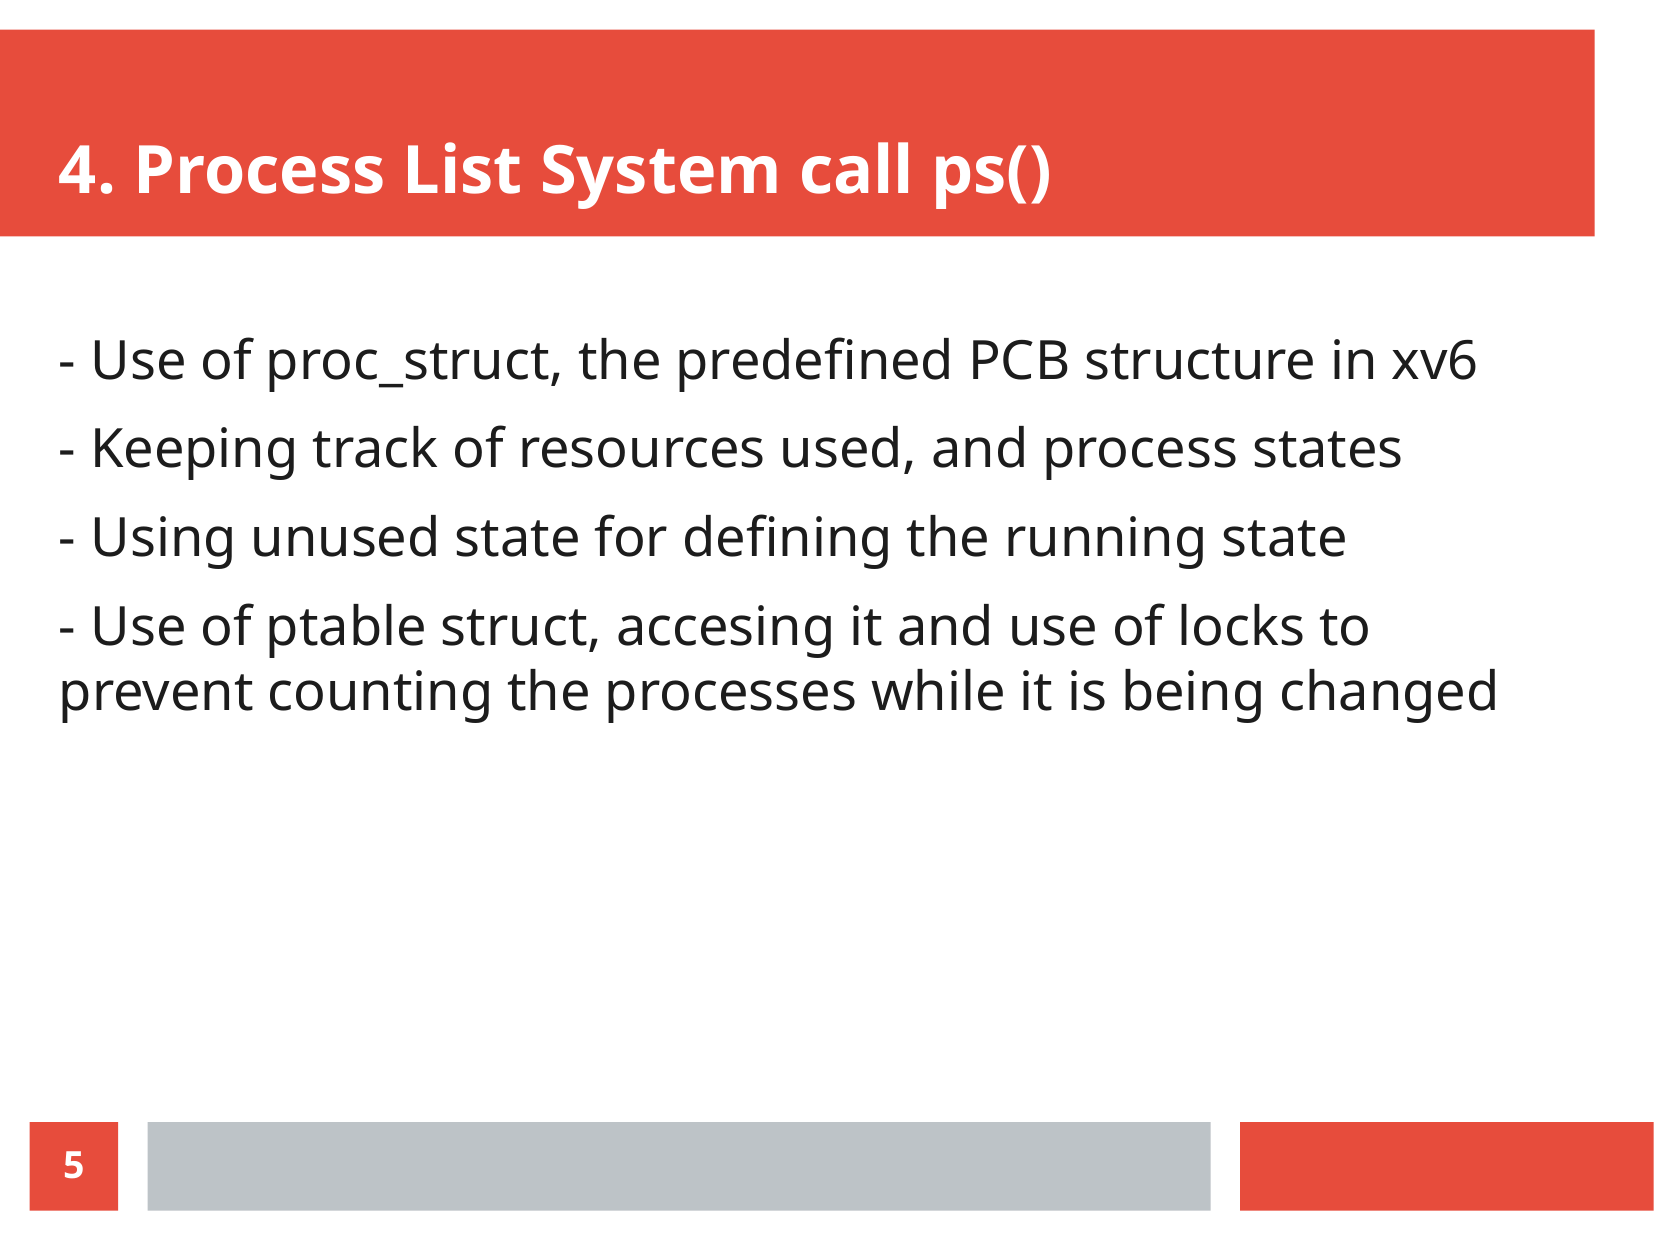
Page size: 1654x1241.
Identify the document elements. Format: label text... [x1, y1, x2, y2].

text_box [29, 1122, 119, 1211]
title 4. Process List System call ps() [59, 59, 1595, 207]
list - Use of proc_struct, the predefined PCB structure in xv6 - Keeping track of resources used, and process states - Using unused state for defining the running state - Use of ptable struct, accesing it and use of locks to prevent counting the processes while it is being changed [59, 324, 1565, 1093]
